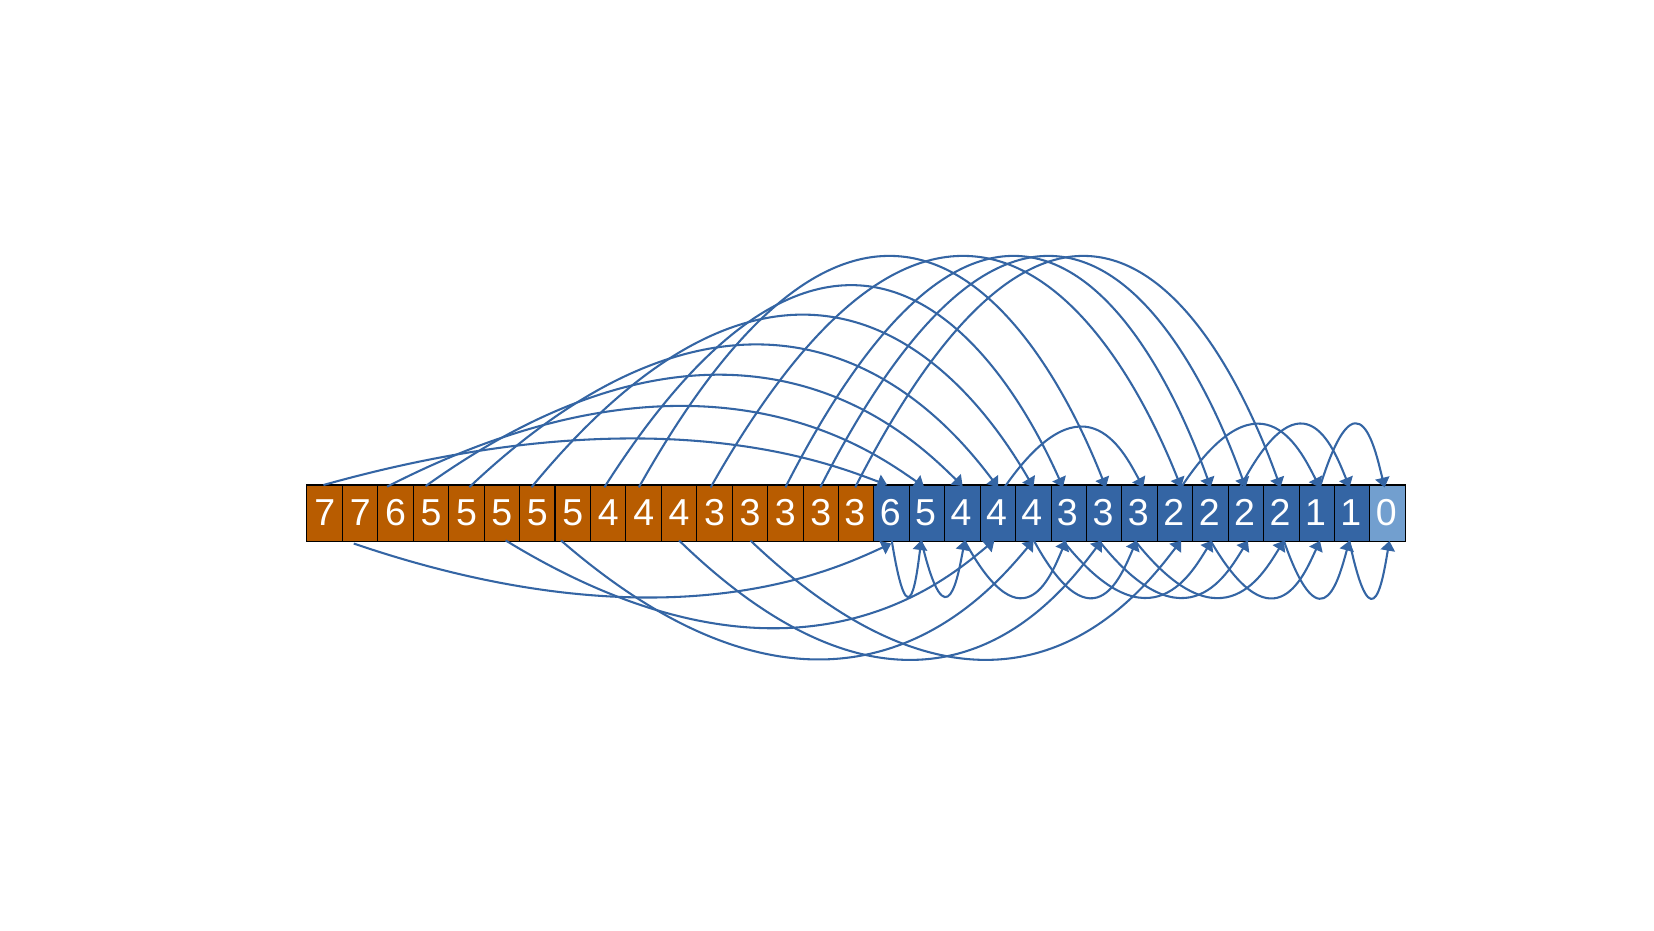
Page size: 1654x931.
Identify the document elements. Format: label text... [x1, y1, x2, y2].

table_header 5 [556, 486, 590, 541]
table_header 3 [1052, 486, 1086, 541]
table_header 7 [343, 486, 377, 541]
table_header 3 [1087, 486, 1121, 541]
table_header 2 [1264, 486, 1299, 541]
table_header 4 [1016, 486, 1051, 541]
table_header 5 [414, 486, 448, 541]
table_header 1 [1300, 486, 1334, 541]
table_header 5 [449, 486, 484, 541]
table_header 3 [804, 486, 838, 541]
table_header 3 [839, 486, 873, 541]
table_header 3 [733, 486, 767, 541]
table_header 0 [1370, 486, 1405, 541]
table_header 2 [1158, 486, 1192, 541]
table_header 6 [378, 486, 413, 541]
table_header 4 [626, 486, 661, 541]
table_header 3 [697, 486, 732, 541]
table_header 1 [1335, 486, 1369, 541]
table_header 6 [874, 486, 909, 541]
table_header 3 [768, 486, 803, 541]
table_header 3 [1122, 486, 1157, 541]
table_header 4 [945, 486, 980, 541]
table_header 4 [981, 486, 1015, 541]
table_header 5 [520, 486, 554, 541]
table_header 5 [910, 486, 944, 541]
table_header 5 [485, 486, 519, 541]
table_header 2 [1193, 486, 1228, 541]
table_header 7 [307, 486, 342, 541]
table_header 4 [591, 486, 625, 541]
table_header 2 [1229, 486, 1263, 541]
table_header 4 [662, 486, 696, 541]
